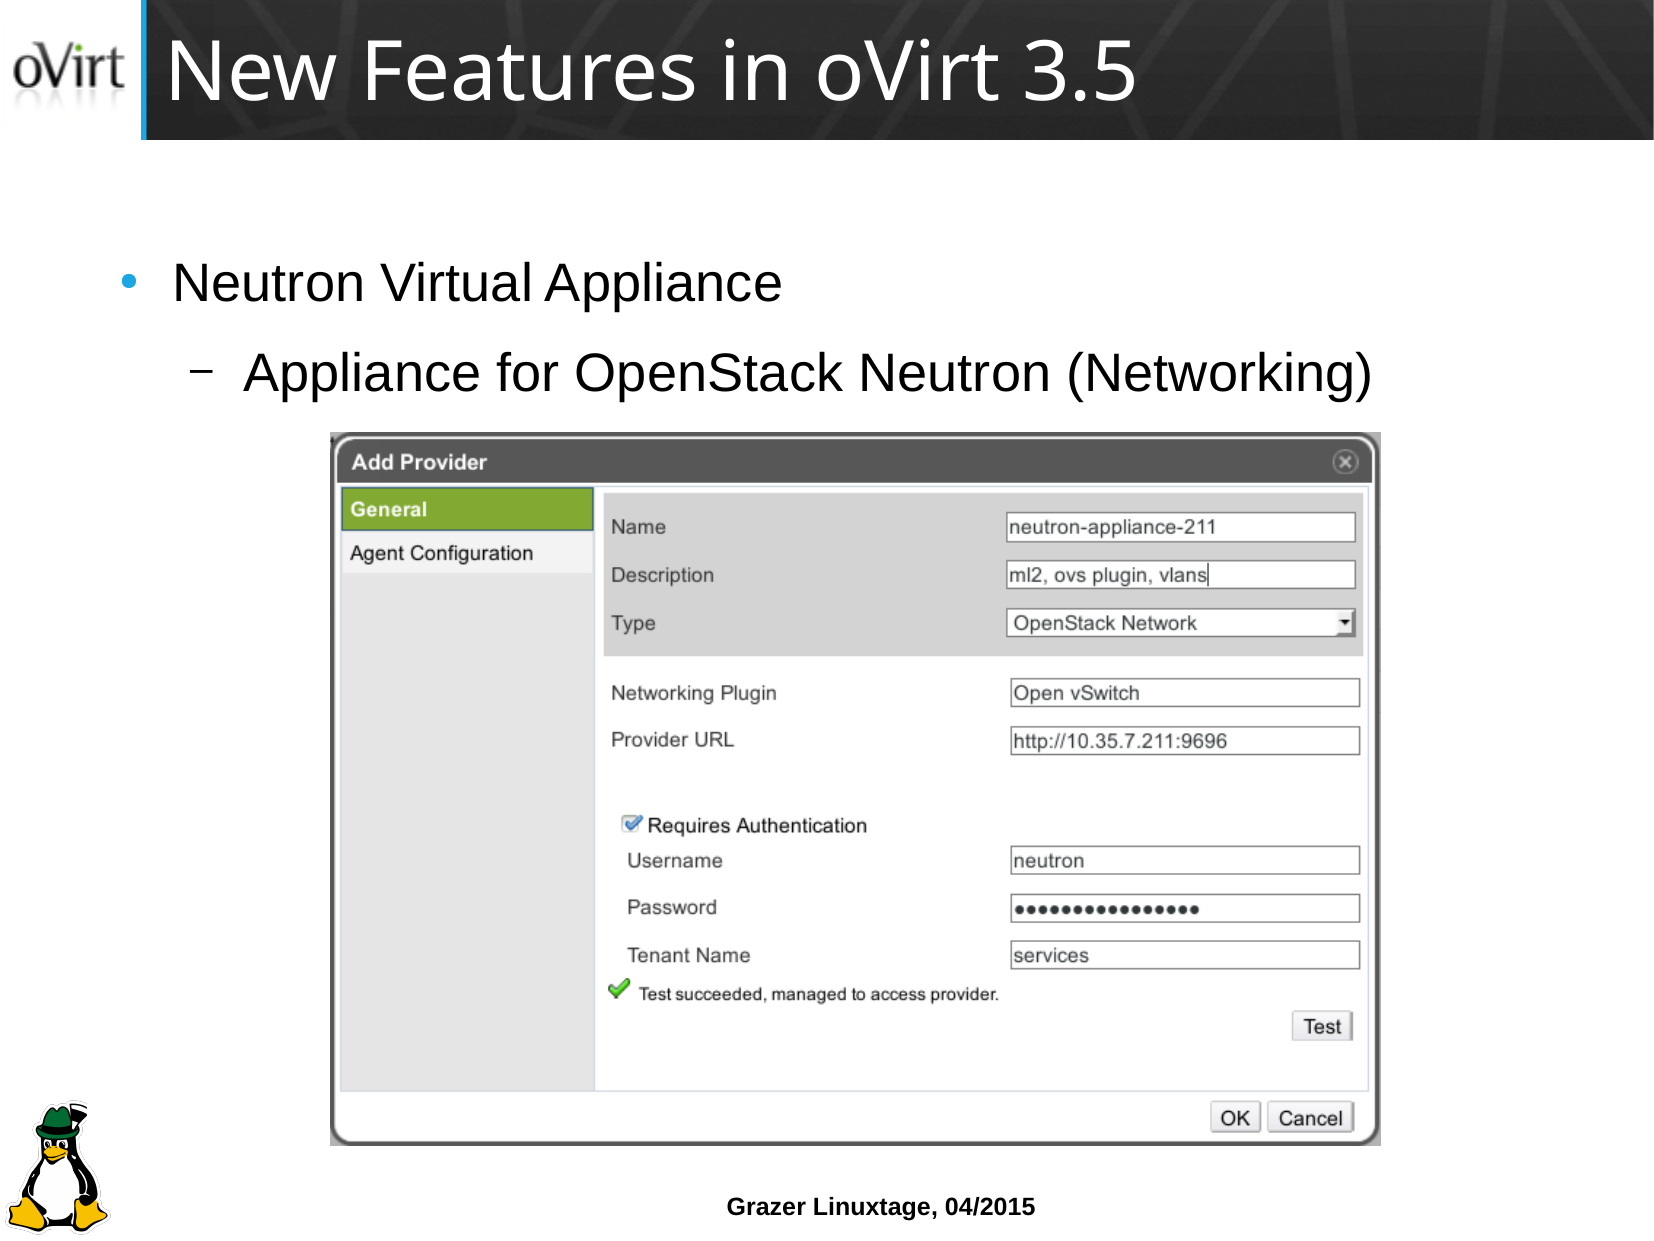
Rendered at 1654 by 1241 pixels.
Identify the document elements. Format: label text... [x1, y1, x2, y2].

title New Features in oVirt 3.5 [164, 18, 1653, 119]
picture [5, 1100, 111, 1235]
picture [0, 0, 1654, 140]
picture [330, 432, 1381, 1146]
text_box Neutron Virtual Appliance Appliance for OpenStack Neutron (Networking) [86, 244, 1576, 1126]
